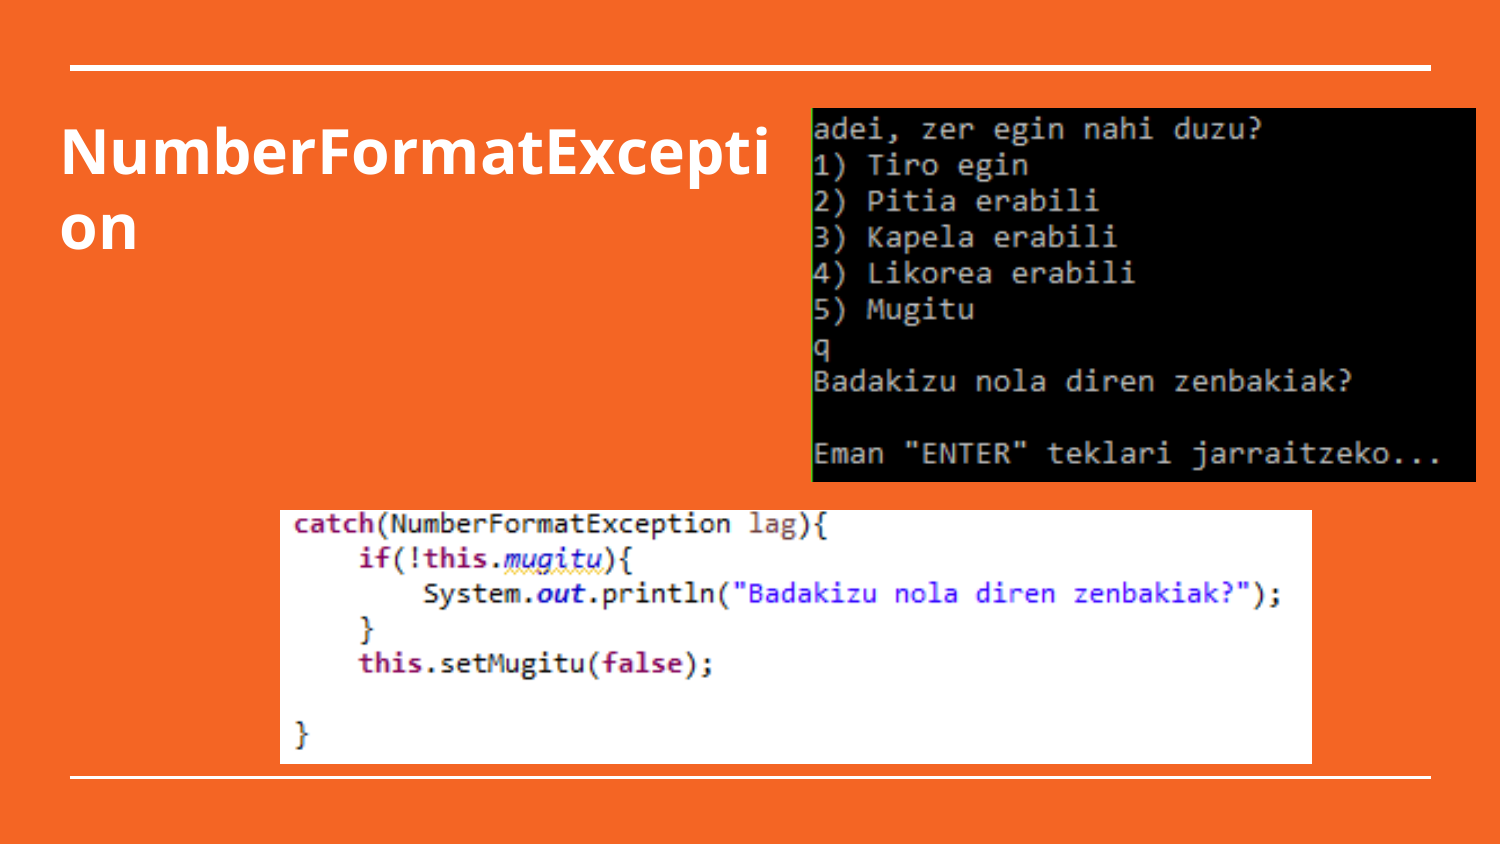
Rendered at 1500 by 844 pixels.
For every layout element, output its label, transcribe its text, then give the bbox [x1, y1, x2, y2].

picture [280, 510, 1312, 764]
picture [811, 108, 1476, 482]
title NumberFormatException [44, 97, 797, 211]
